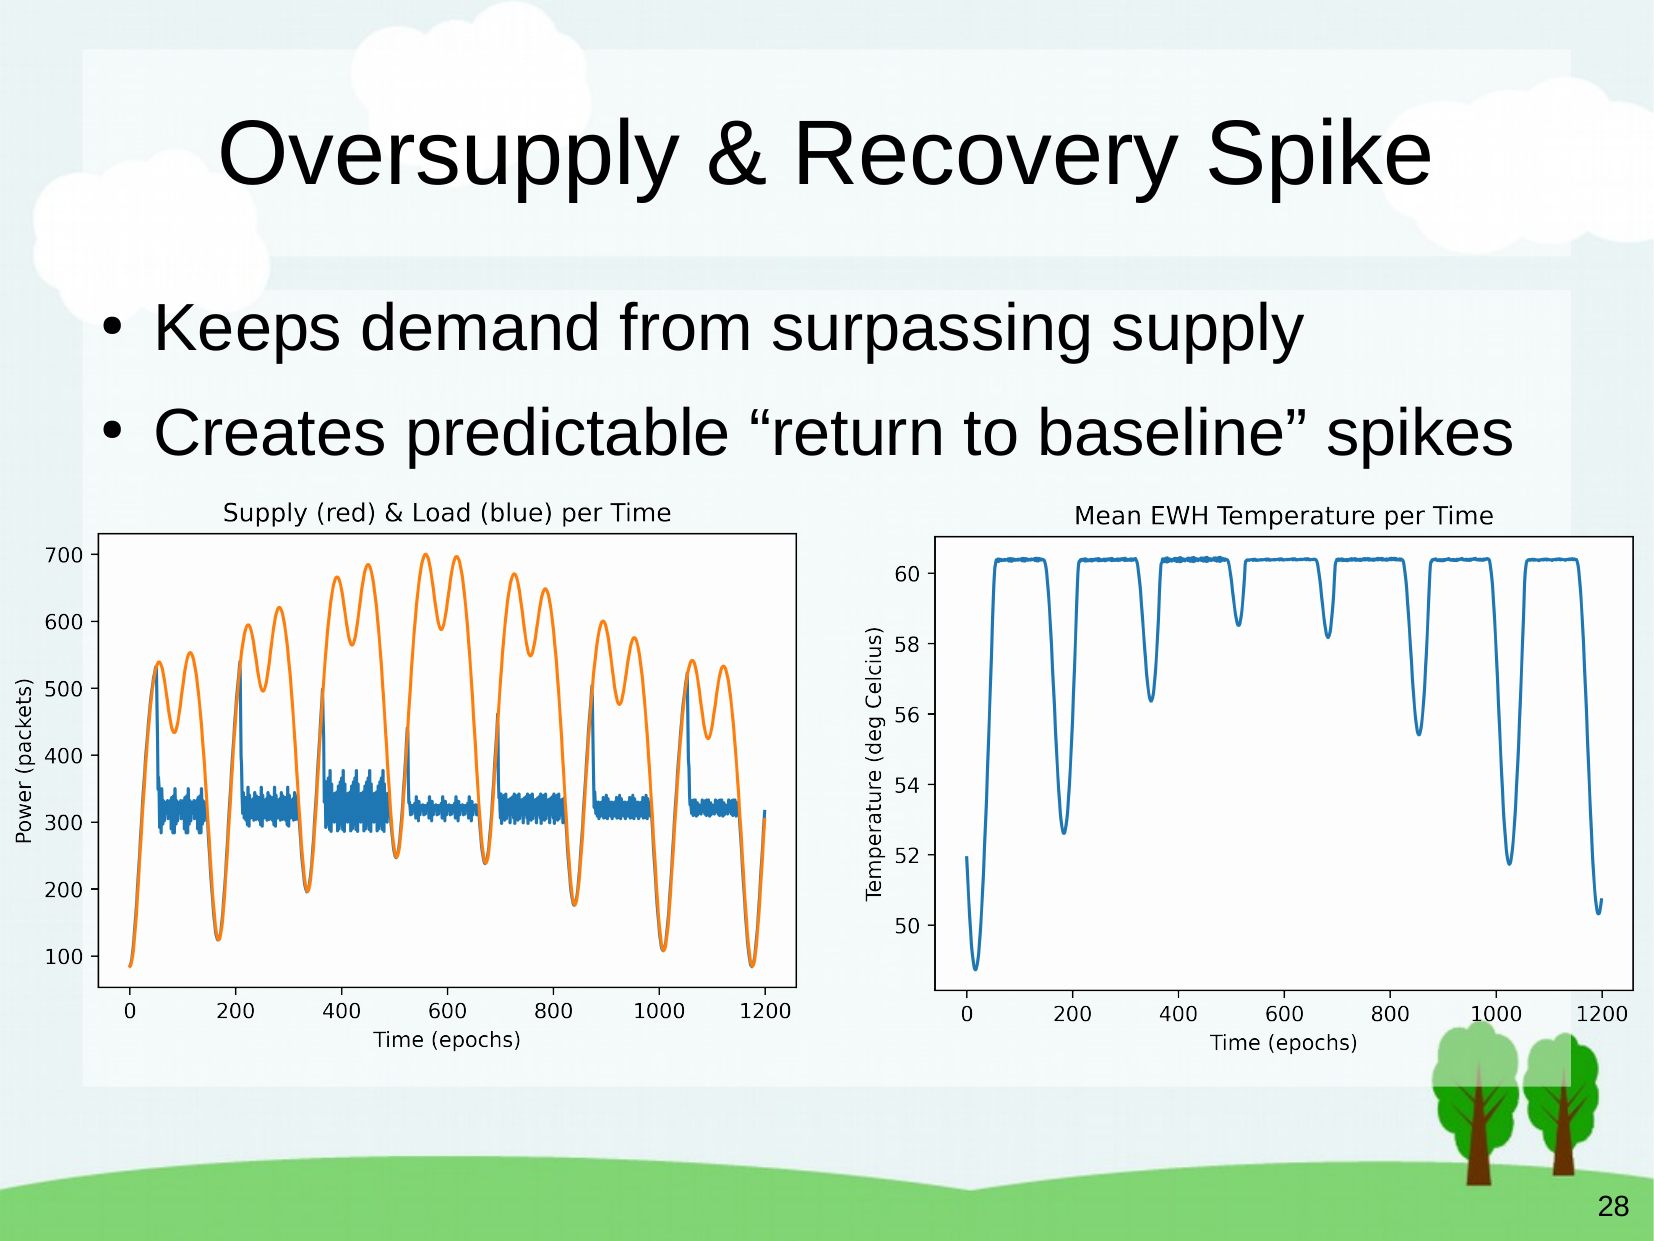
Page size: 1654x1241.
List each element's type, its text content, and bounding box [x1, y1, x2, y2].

picture [0, 0, 1654, 1241]
title Oversupply & Recovery Spike [82, 49, 1571, 257]
list Keeps demand from surpassing supply Creates predictable “return to baseline” spikes [82, 290, 1571, 1087]
